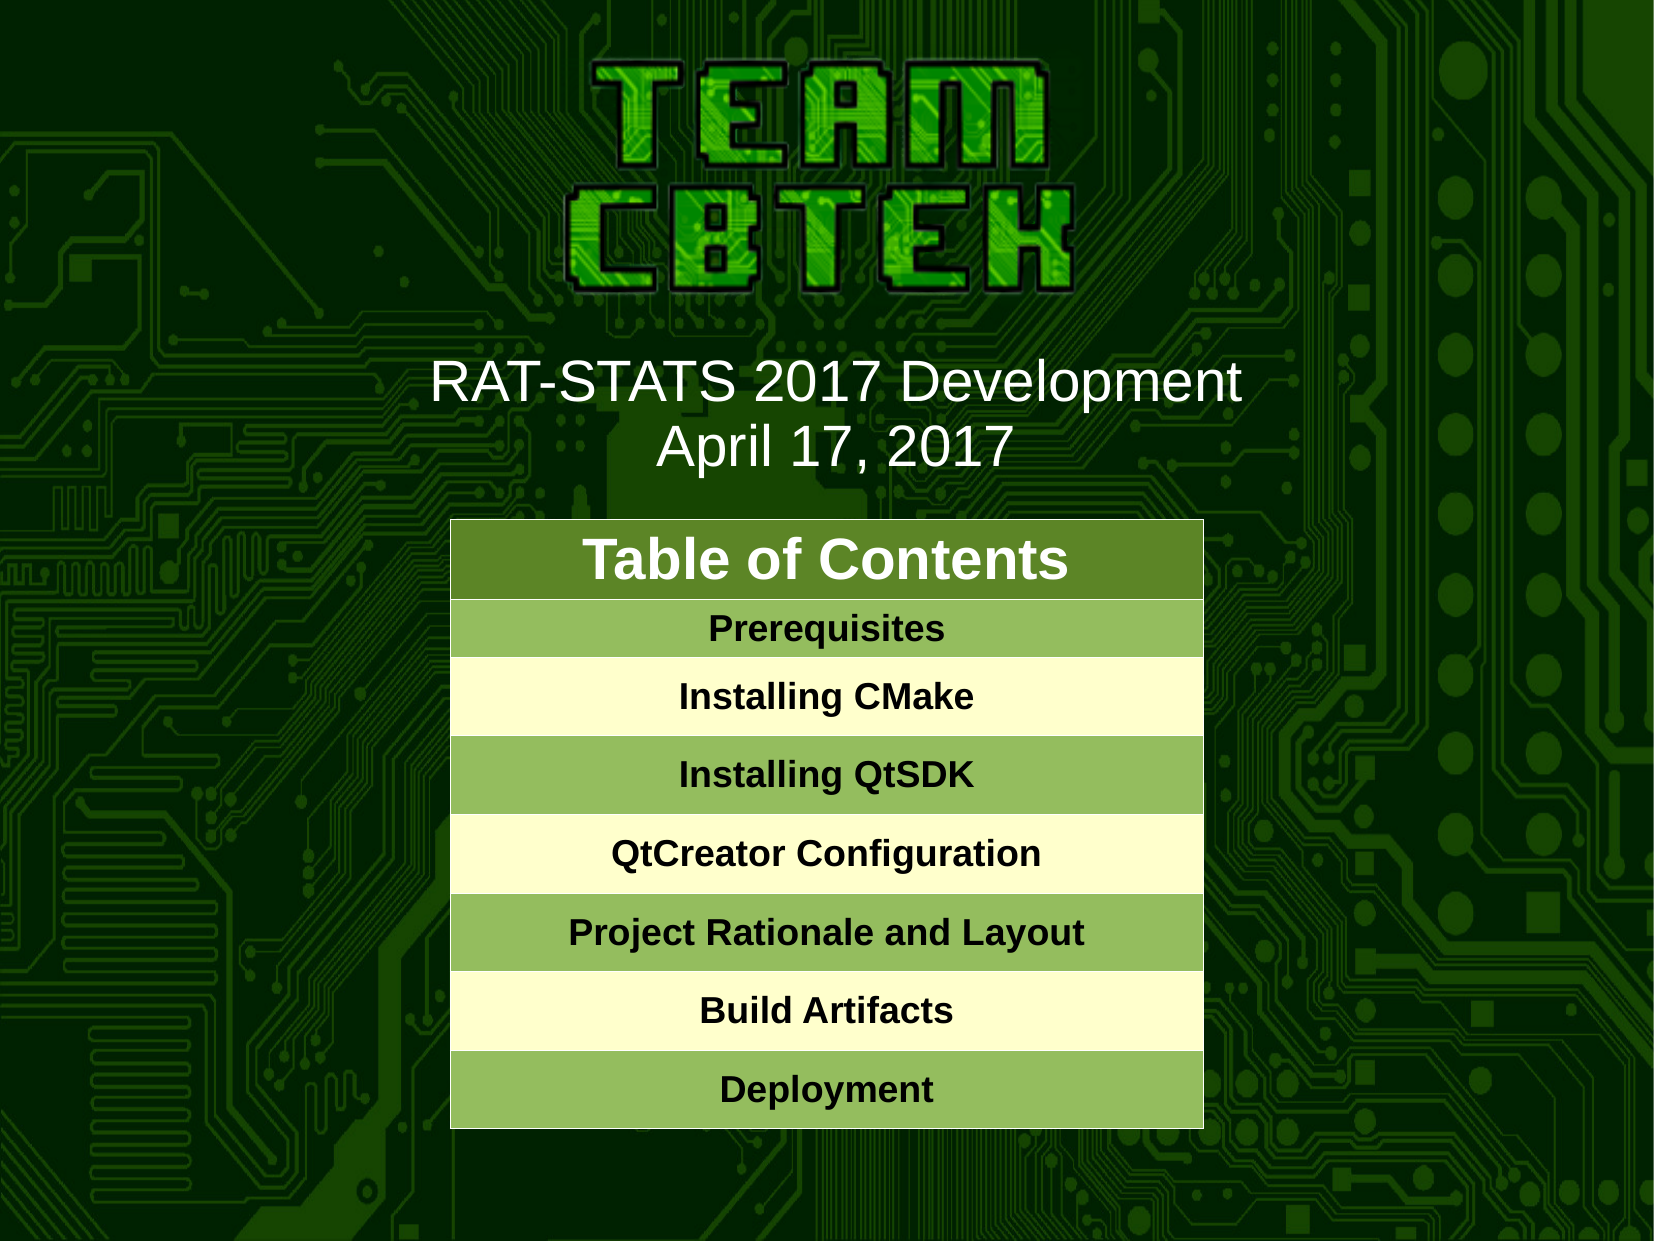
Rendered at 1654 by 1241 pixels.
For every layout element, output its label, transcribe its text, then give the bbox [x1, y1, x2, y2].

table_cell Installing CMake [451, 658, 1203, 735]
table_cell Deployment [451, 1051, 1203, 1128]
table_cell Project Rationale and Layout [451, 894, 1203, 971]
table_cell QtCreator Configuration [451, 815, 1203, 893]
table_header Table of Contents [451, 520, 1203, 599]
table_cell Installing QtSDK [451, 736, 1203, 814]
title RAT-STATS 2017 Development April 17, 2017 [92, 325, 1581, 502]
table_cell Prerequisites [451, 600, 1203, 657]
picture [0, 0, 1654, 1241]
table_cell Build Artifacts [451, 972, 1203, 1050]
